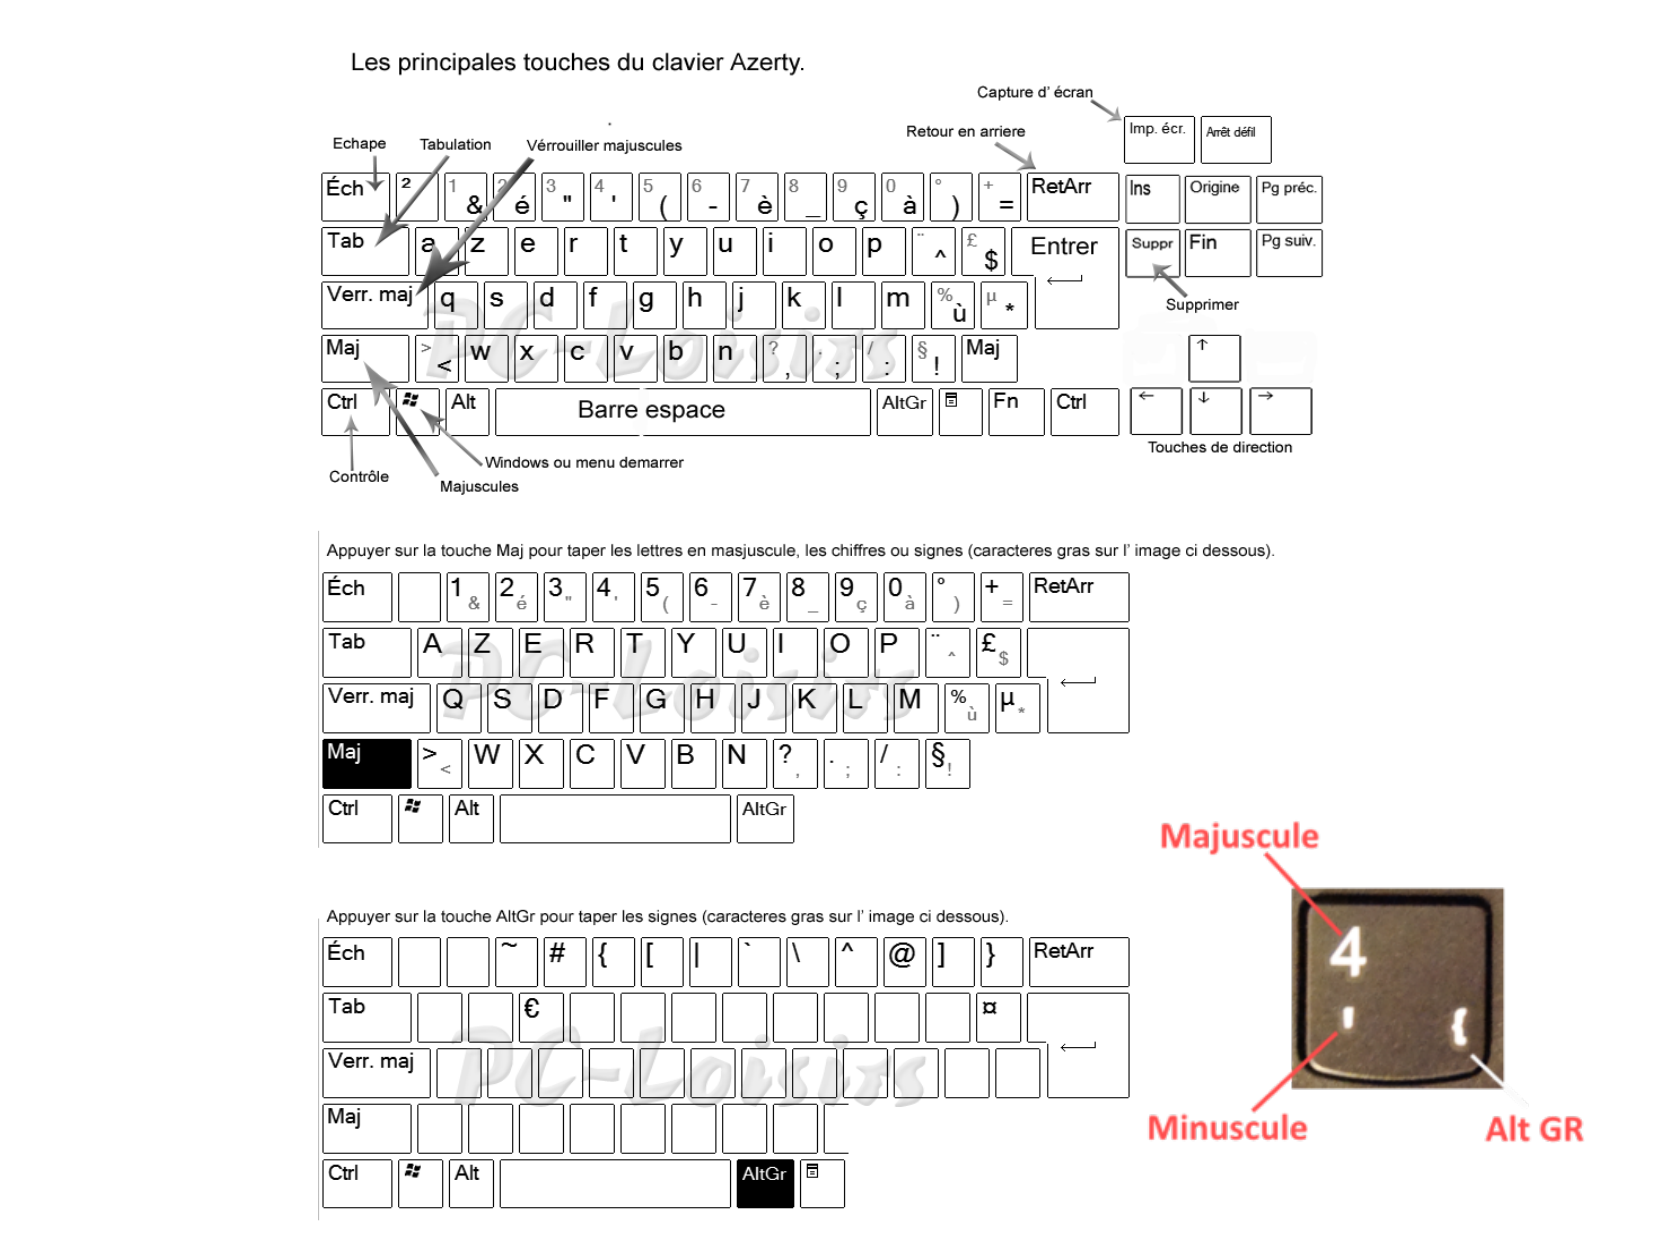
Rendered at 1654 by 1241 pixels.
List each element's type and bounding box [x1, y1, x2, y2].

picture [318, 31, 1607, 1229]
